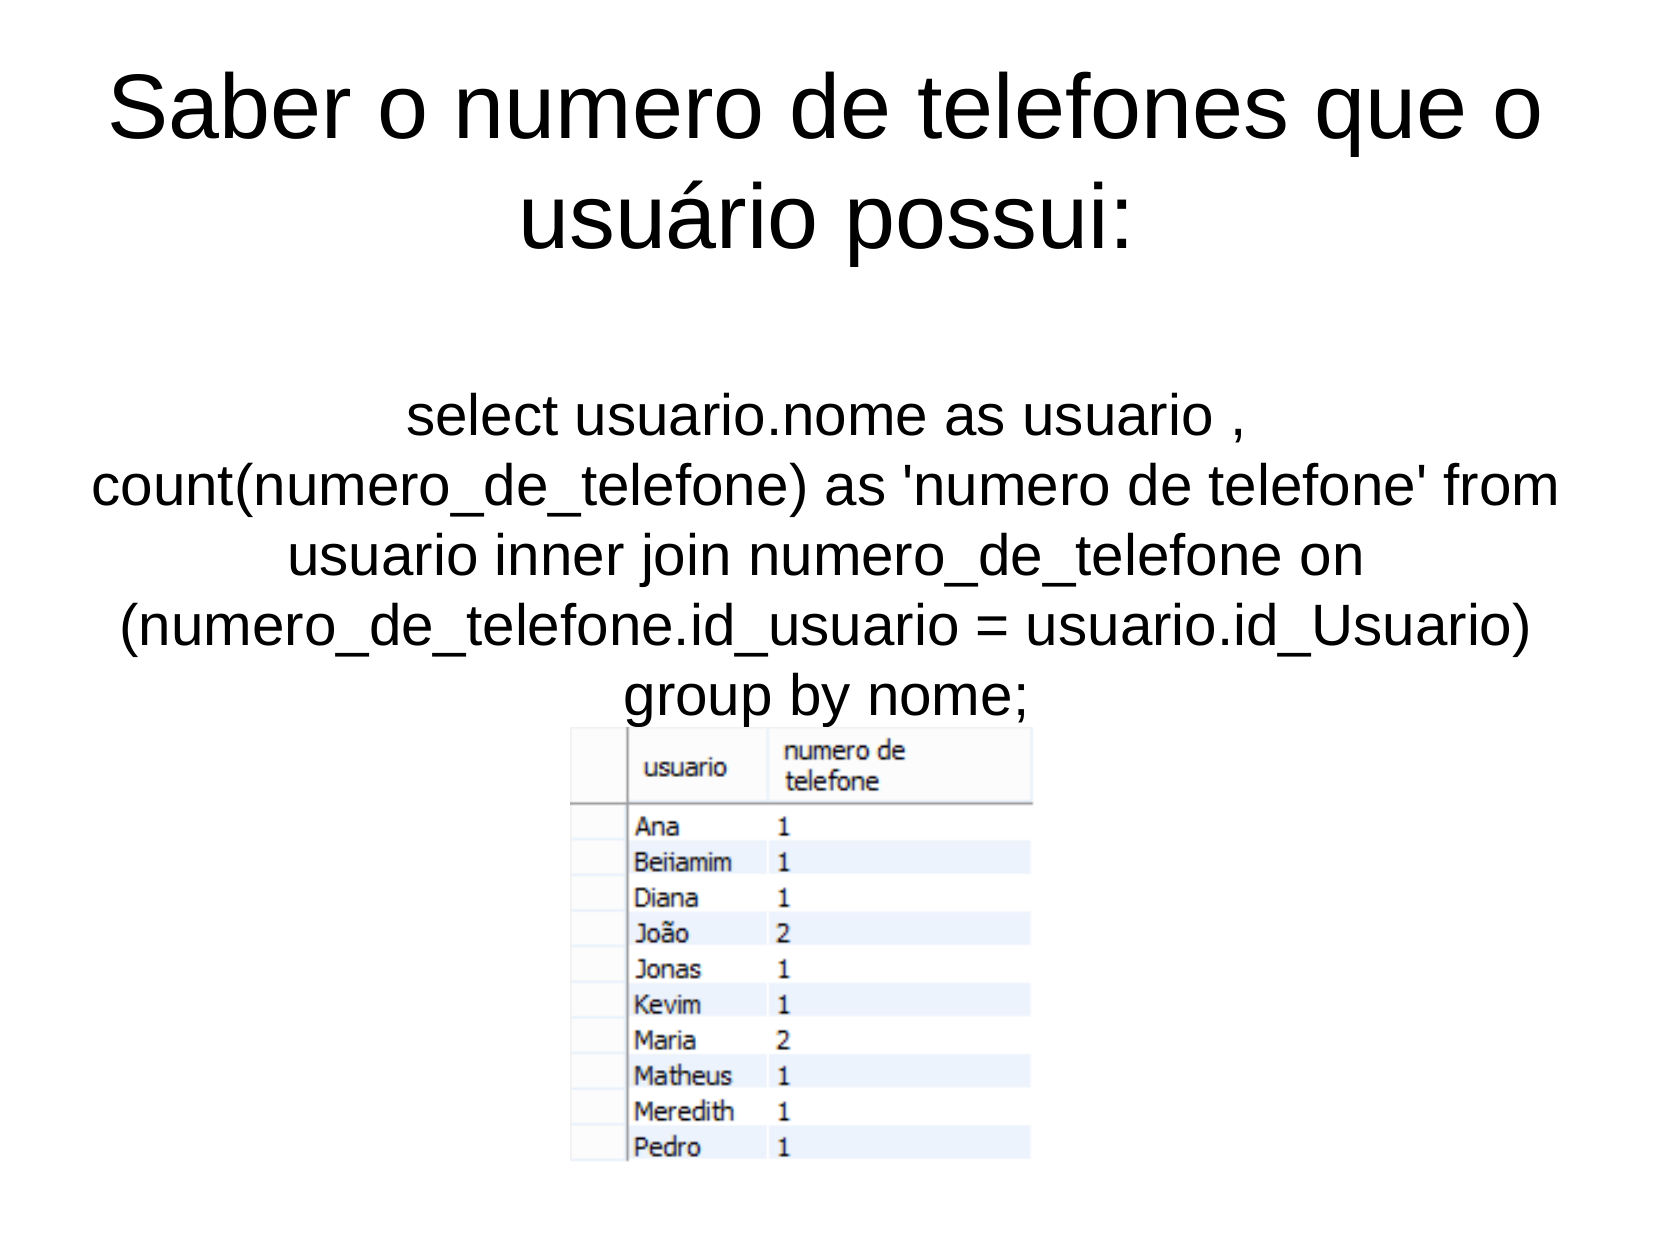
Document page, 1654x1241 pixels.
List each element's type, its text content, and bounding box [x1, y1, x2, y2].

title Saber o numero de telefones que o usuário possui: select usuario.nome as usuario , count(numero_de_telefone) as 'numero de telefone' from usuario inner join numero_de_telefone on (numero_de_telefone.id_usuario = usuario.id_Usuario) group by nome; [82, 47, 1571, 1210]
picture [570, 727, 1036, 1176]
